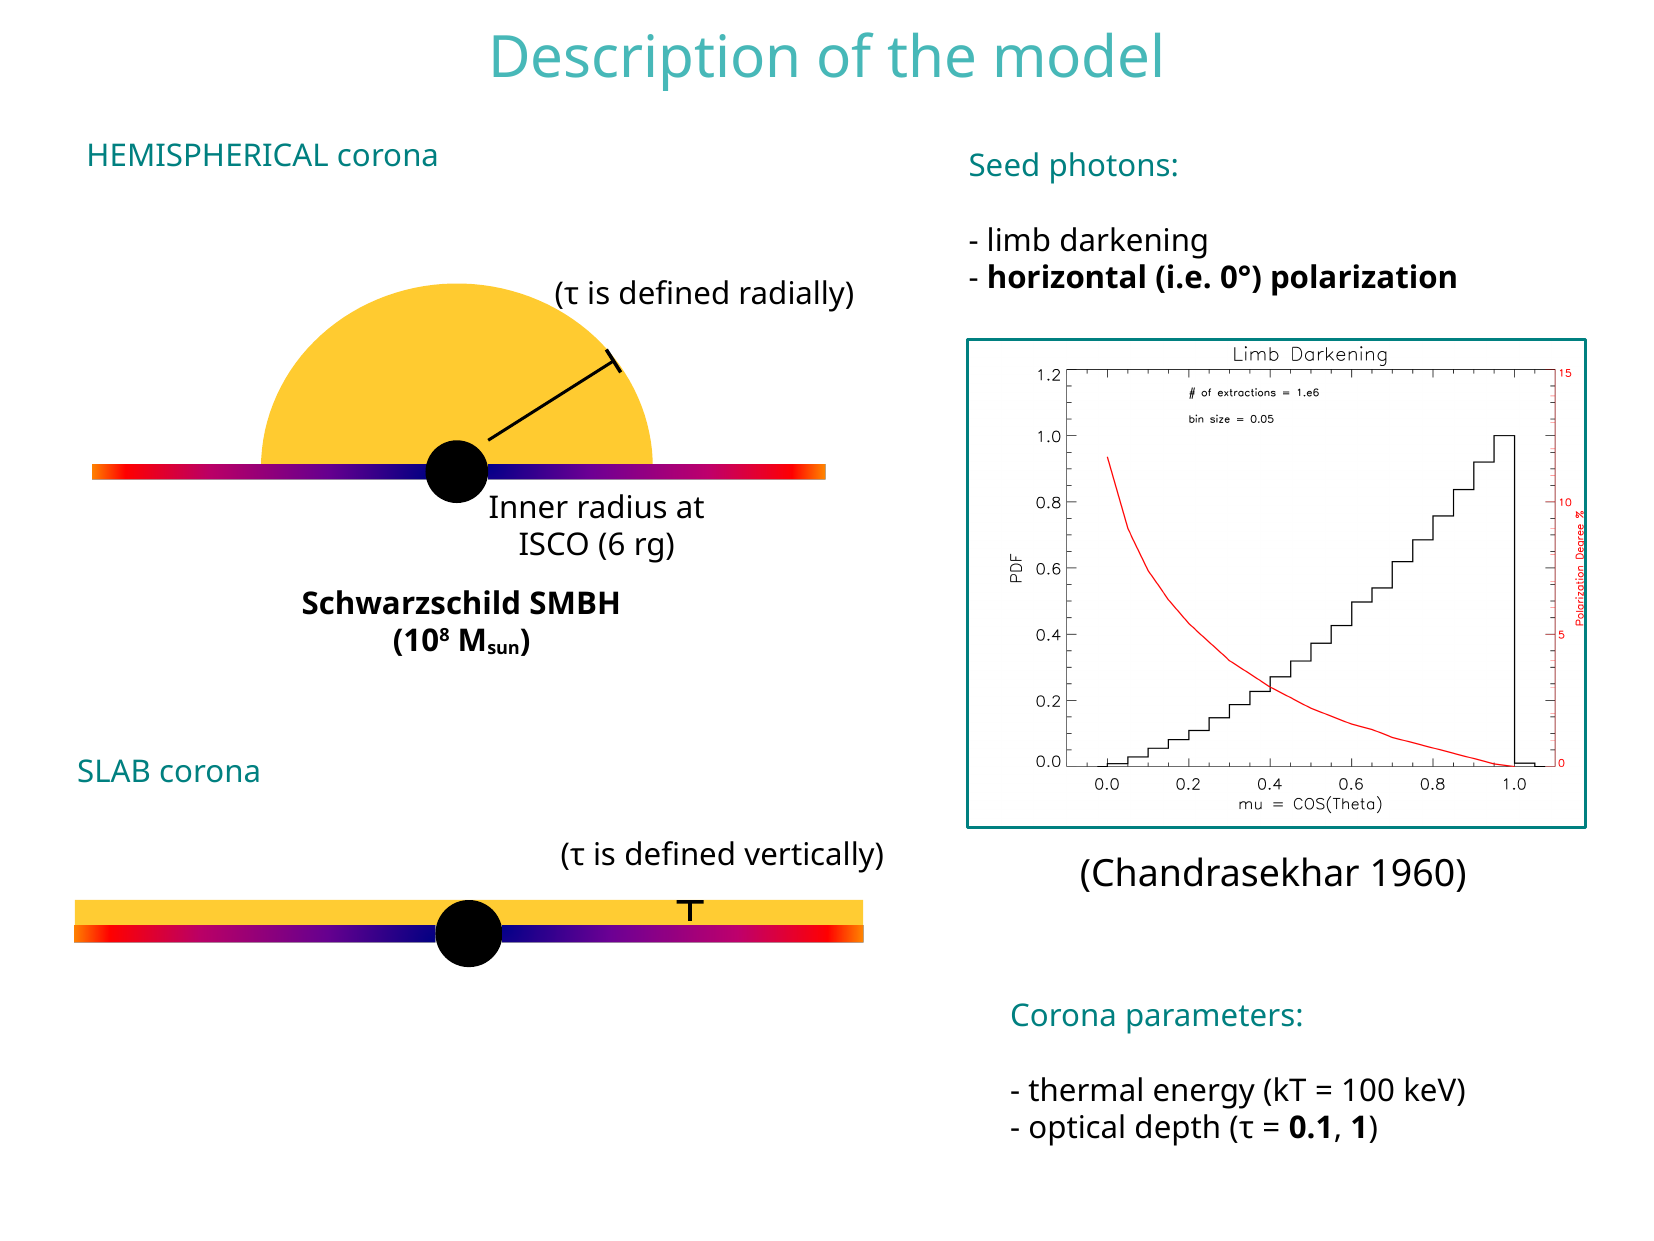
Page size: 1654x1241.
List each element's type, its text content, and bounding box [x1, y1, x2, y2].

title Description of the model [0, 0, 1654, 110]
picture [91, 463, 426, 481]
text_box (τ is defined radially) [539, 263, 970, 316]
text_box [74, 899, 864, 968]
text_box Inner radius at ISCO (6 rg) [461, 479, 732, 570]
text_box [261, 283, 653, 504]
text_box SLAB corona [62, 743, 390, 797]
picture [501, 924, 864, 943]
text_box (τ is defined vertically) [545, 825, 976, 877]
text_box (Chandrasekhar 1960) [1065, 838, 1517, 897]
text_box Schwarzschild SMBH (108 Msun) [260, 575, 663, 666]
picture [73, 924, 436, 943]
text_box Corona parameters: - thermal energy (kT = 100 keV) - optical depth (τ = 0.1, 1) [995, 987, 1581, 1153]
text_box Seed photons: - limb darkening - horizontal (i.e. 0°) polarization [953, 137, 1581, 303]
text_box HEMISPHERICAL corona [71, 127, 496, 218]
picture [969, 340, 1584, 827]
picture [488, 463, 826, 481]
